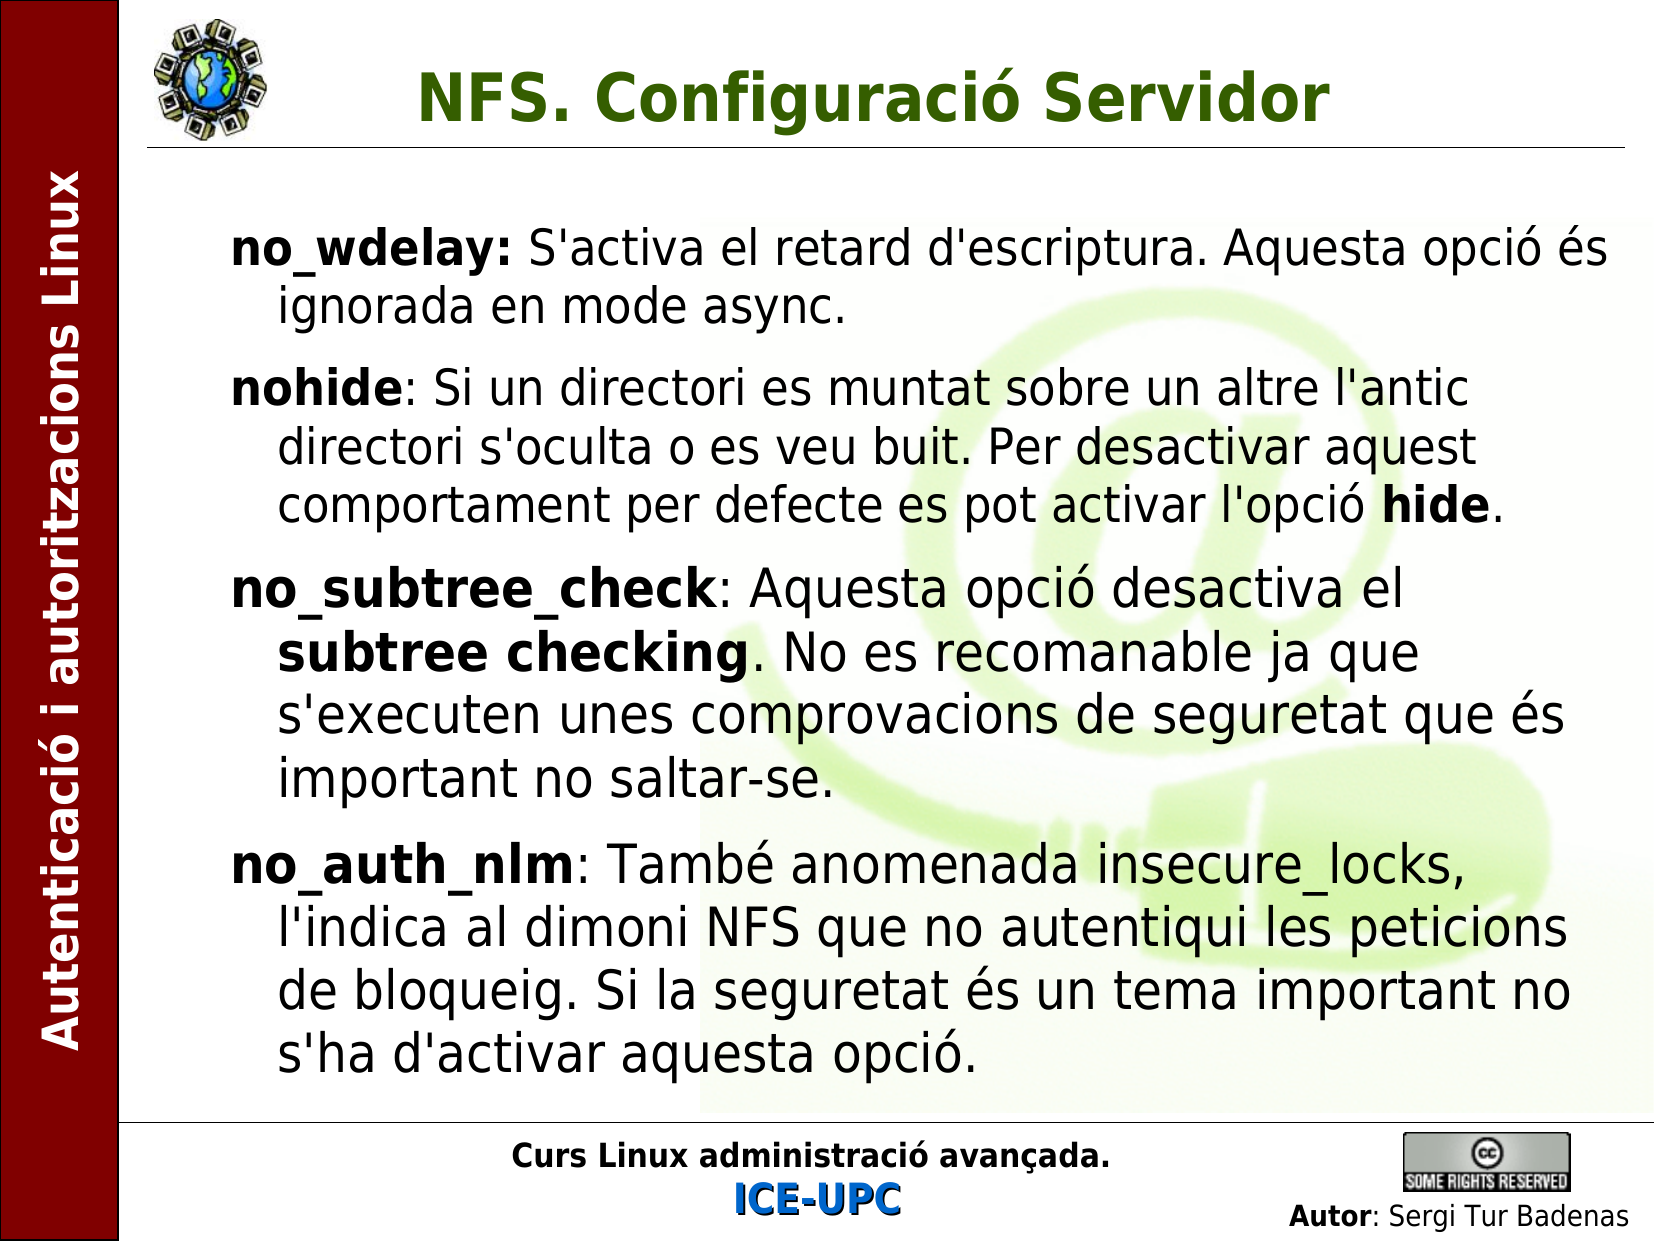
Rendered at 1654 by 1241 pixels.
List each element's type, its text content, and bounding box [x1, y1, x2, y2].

picture [154, 19, 268, 56]
list no_wdelay: S'activa el retard d'escriptura. Aquesta opció és ignorada en mode async. nohide: Si un directori es muntat sobre un altre l'antic directori s'oculta o es veu buit. Per desactivar aquest comportament per defecte es pot activar l'opció hide. no_subtree_check: Aquesta opció desactiva el subtree checking. No es recomanable ja que s'executen unes comprovacions de seguretat que és important no saltar-se. no_auth_nlm: També anomenada insecure_locks, l'indica al dimoni NFS que no autentiqui les peticions de bloqueig. Si la seguretat és un tema important no s'ha d'activar aquesta opció. [135, 219, 1624, 1086]
title NFS. Configuració Servidor [129, 56, 1619, 141]
picture [700, 217, 1654, 1113]
picture [1403, 1132, 1571, 1192]
